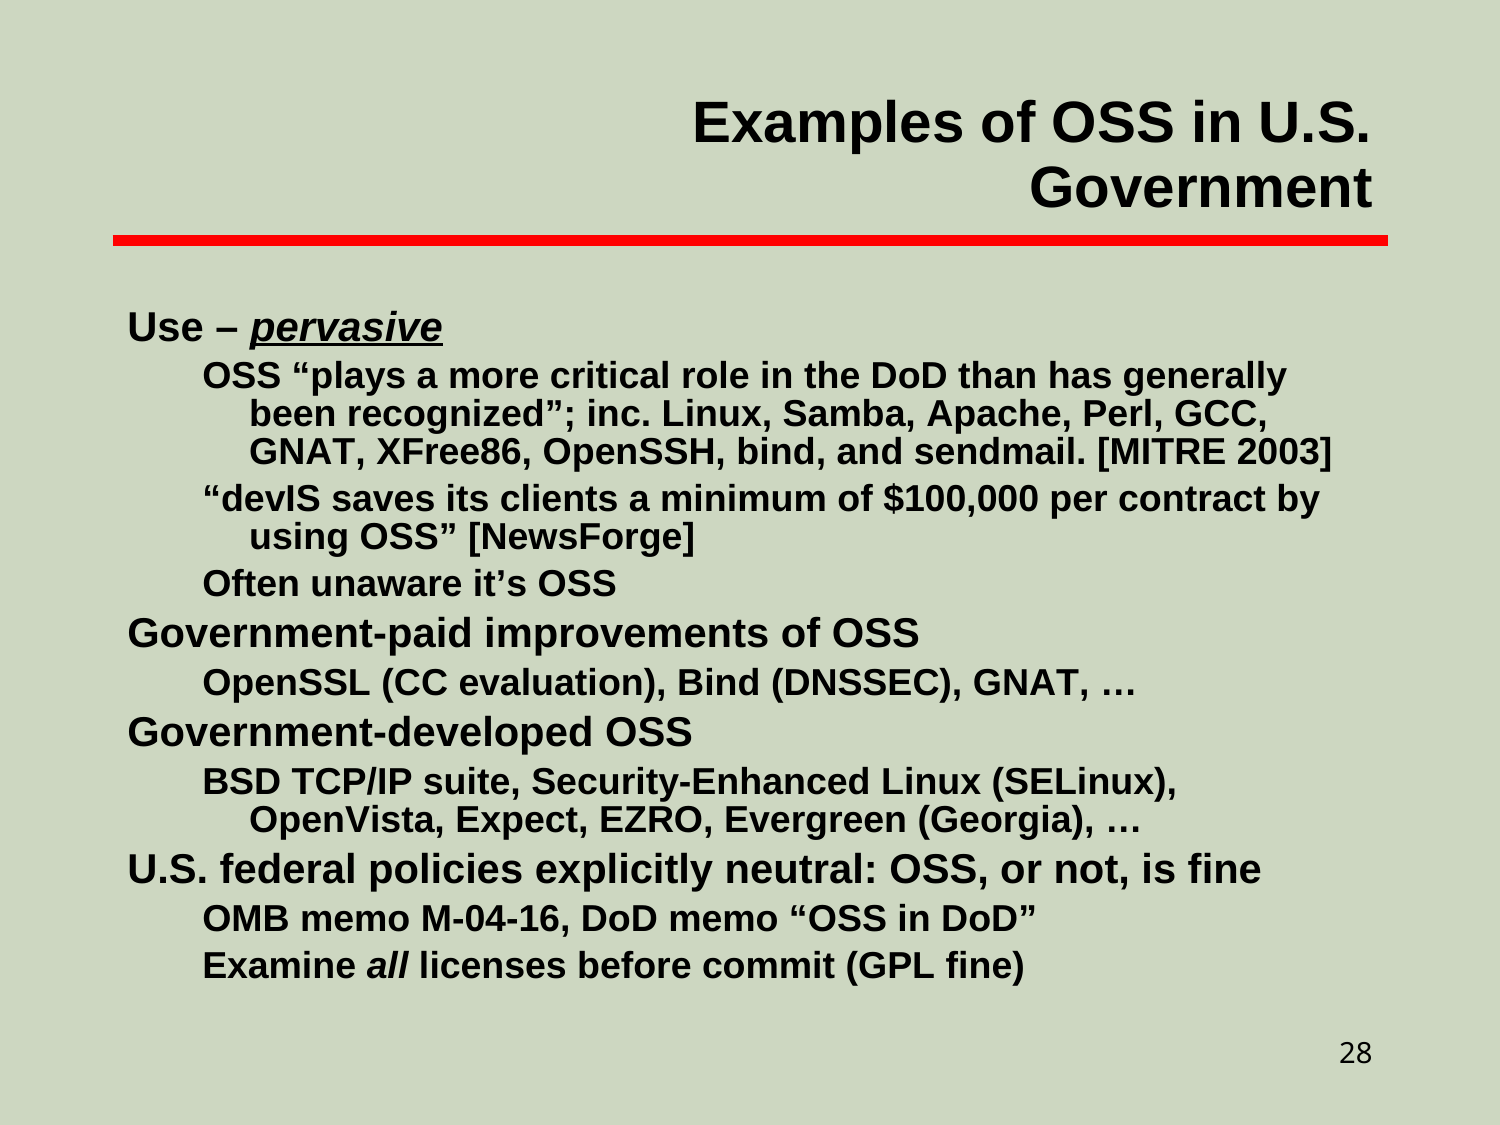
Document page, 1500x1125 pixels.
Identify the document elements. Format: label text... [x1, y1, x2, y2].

list Use – pervasive OSS “plays a more critical role in the DoD than has generally been recognized”; inc. Linux, Samba, Apache, Perl, GCC, GNAT, XFree86, OpenSSH, bind, and sendmail. [MITRE 2003] “devIS saves its clients a minimum of $100,000 per contract by using OSS” [NewsForge] Often unaware it’s OSS Government-paid improvements of OSS OpenSSL (CC evaluation), Bind (DNSSEC), GNAT, … Government-developed OSS BSD TCP/IP suite, Security-Enhanced Linux (SELinux), OpenVista, Expect, EZRO, Evergreen (Georgia), … U.S. federal policies explicitly neutral: OSS, or not, is fine OMB memo M-04-16, DoD memo “OSS in DoD” Examine all licenses before commit (GPL fine) [112, 299, 1388, 1092]
title Examples of OSS in U.S. Government [337, 80, 1388, 229]
